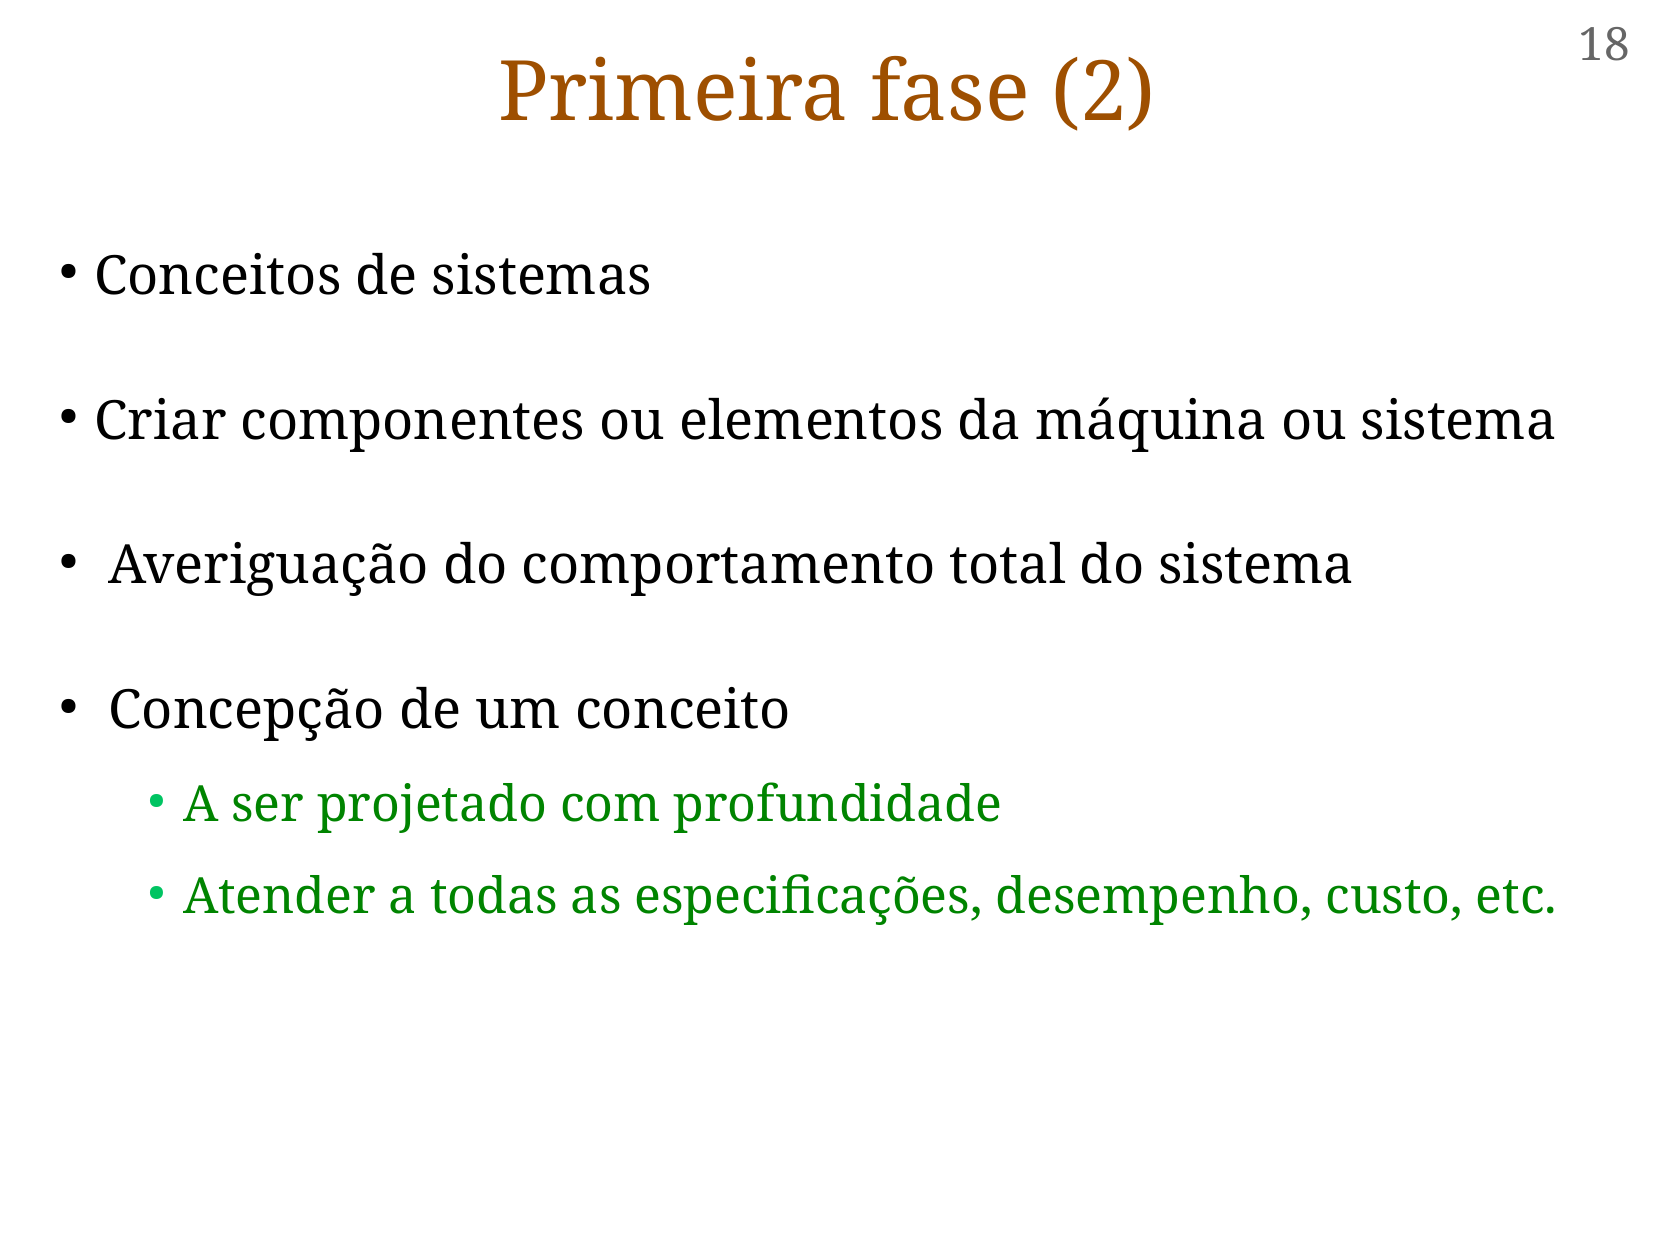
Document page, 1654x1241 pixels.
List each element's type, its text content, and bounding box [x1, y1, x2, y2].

title Primeira fase (2) [59, 29, 1595, 148]
list Conceitos de sistemas Criar componentes ou elementos da máquina ou sistema Averiguação do comportamento total do sistema Concepção de um conceito A ser projetado com profundidade Atender a todas as especificações, desempenho, custo, etc. [59, 236, 1595, 1211]
